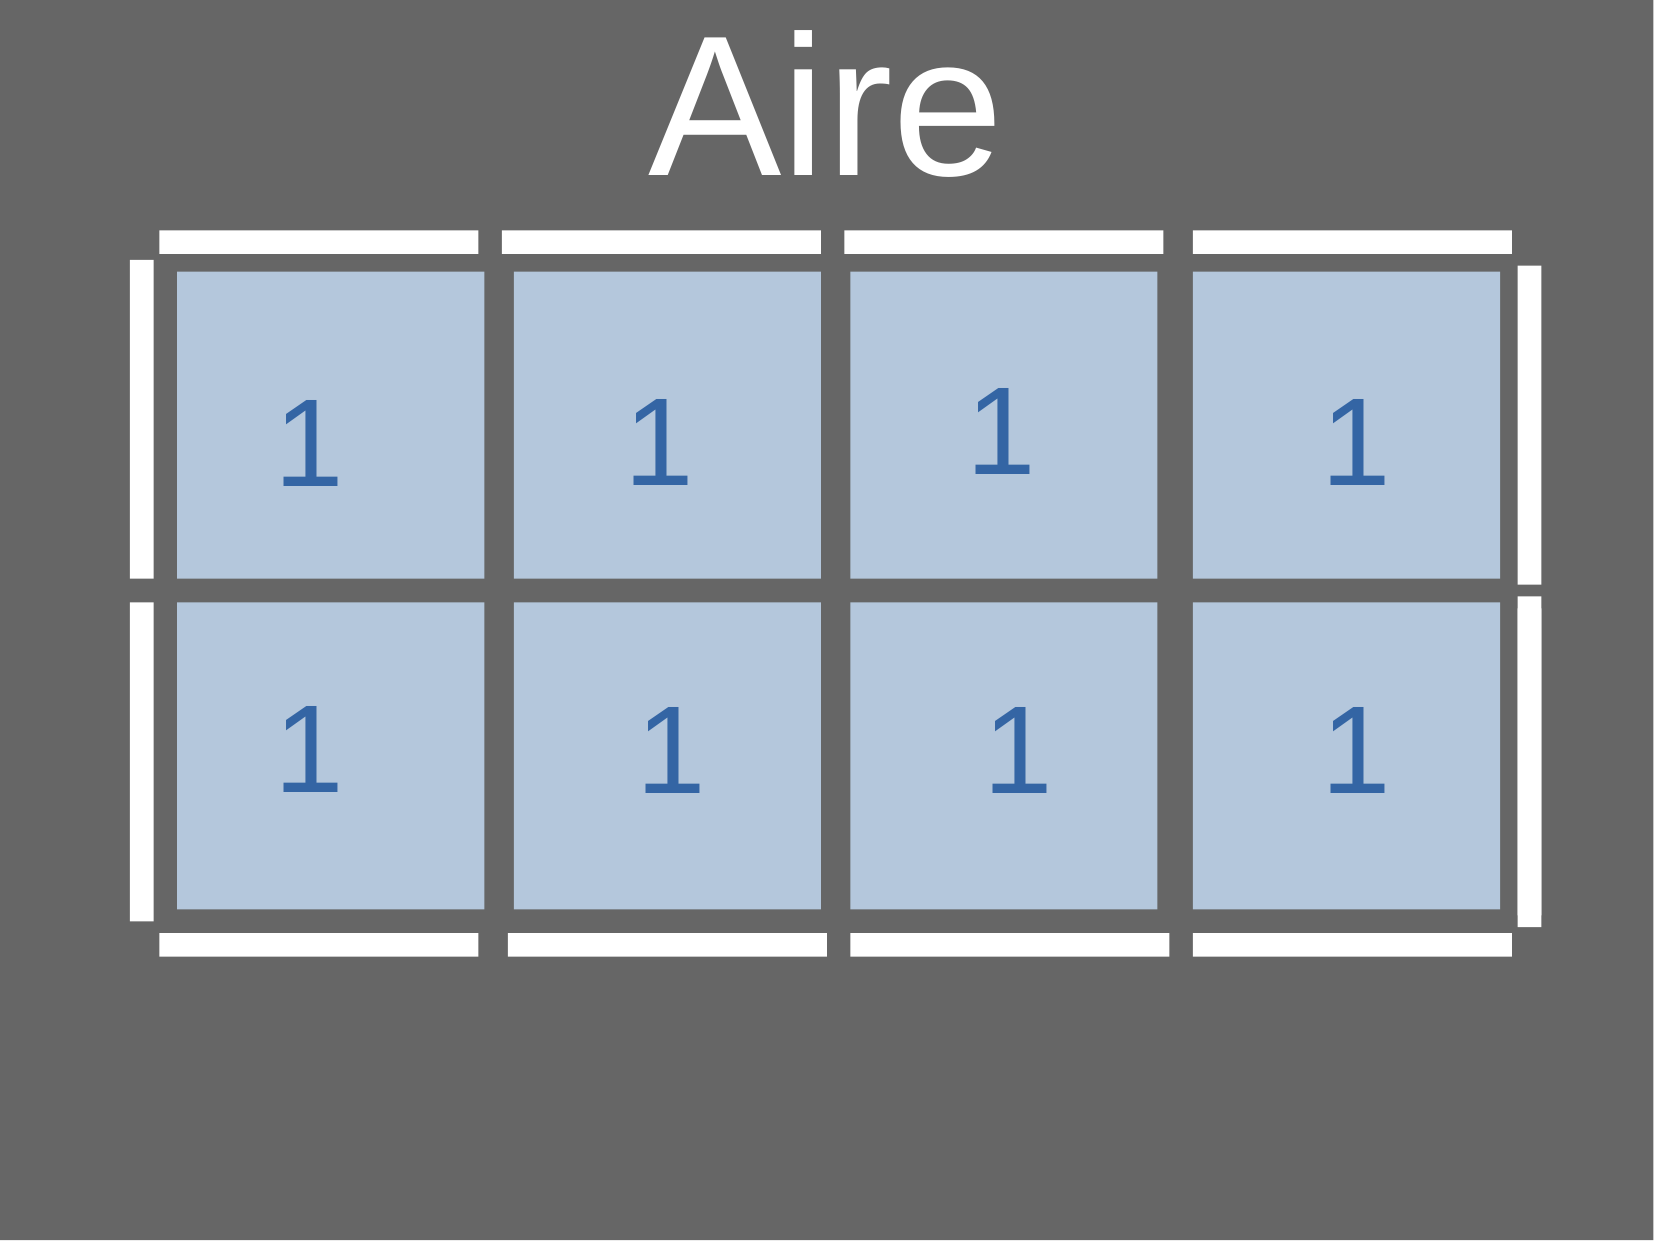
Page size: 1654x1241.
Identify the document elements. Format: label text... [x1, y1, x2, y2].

text_box 1 [609, 365, 709, 520]
text_box [0, 0, 1654, 1241]
text_box 1 [259, 366, 359, 521]
title Aire [353, 0, 1300, 237]
text_box 1 [968, 673, 1068, 828]
text_box 1 [952, 354, 1052, 509]
text_box 1 [1306, 365, 1406, 520]
text_box 1 [259, 672, 359, 827]
text_box 1 [1306, 673, 1406, 828]
text_box 1 [621, 673, 721, 828]
